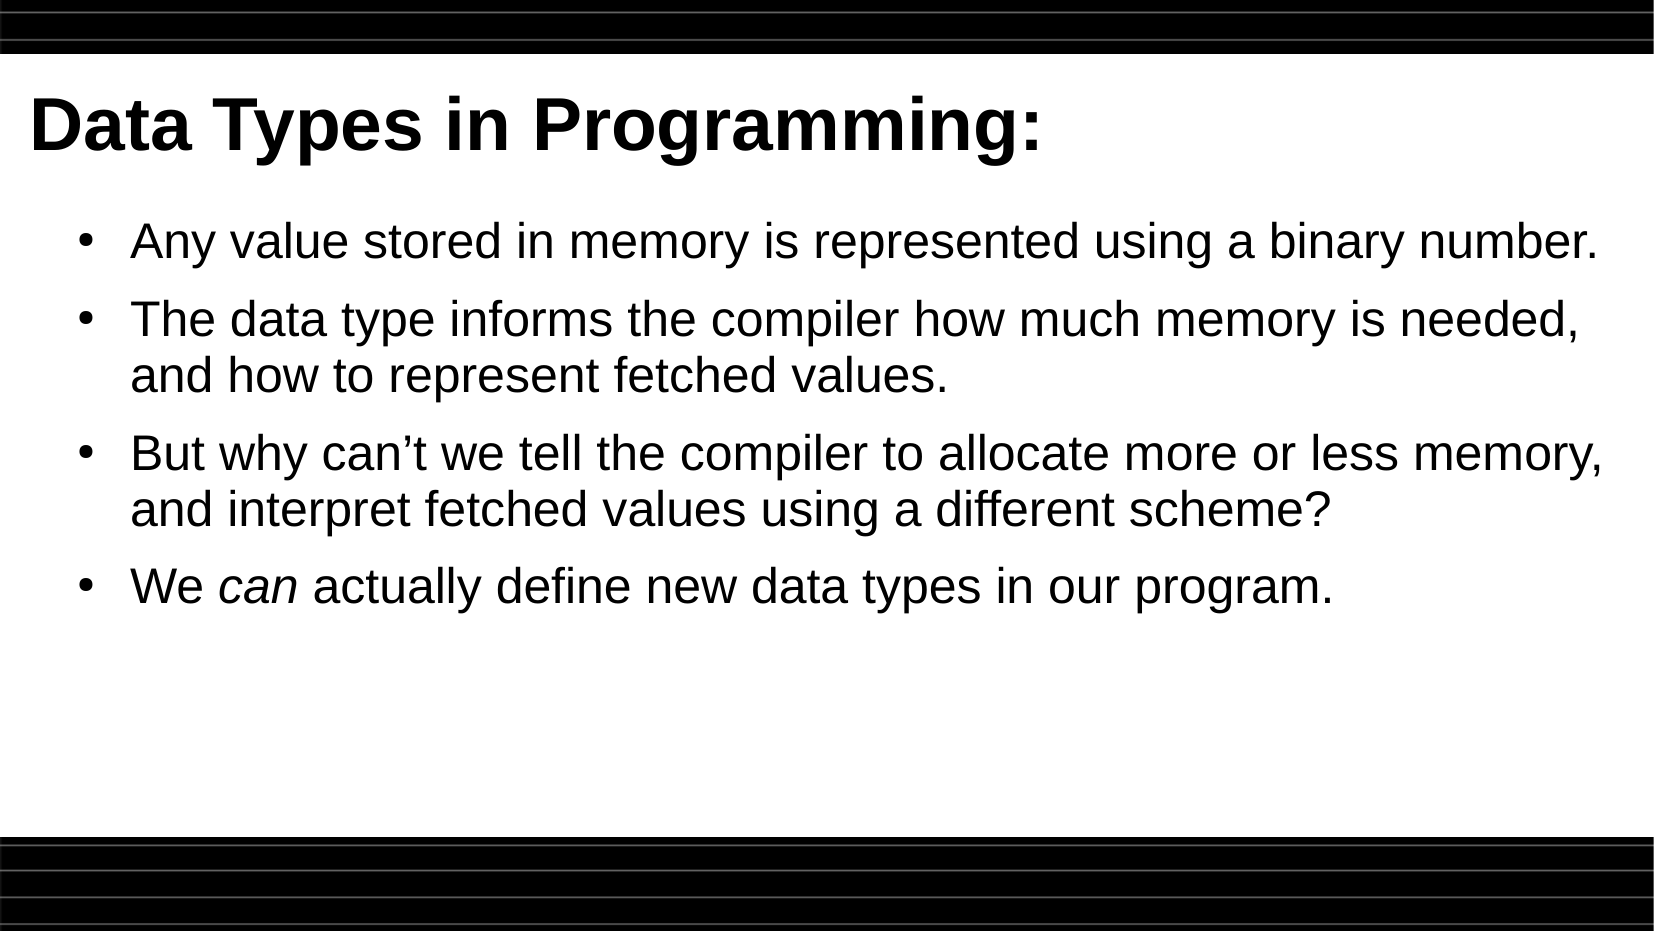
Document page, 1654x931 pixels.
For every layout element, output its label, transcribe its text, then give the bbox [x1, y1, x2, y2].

picture [0, 837, 1654, 931]
list Any value stored in memory is represented using a binary number. The data type informs the compiler how much memory is needed, and how to represent fetched values. But why can’t we tell the compiler to allocate more or less memory, and interpret fetched values using a different scheme? We can actually define new data types in our program. [59, 213, 1636, 826]
picture [0, 0, 1654, 54]
text_box Data Types in Programming: [15, 75, 1546, 174]
